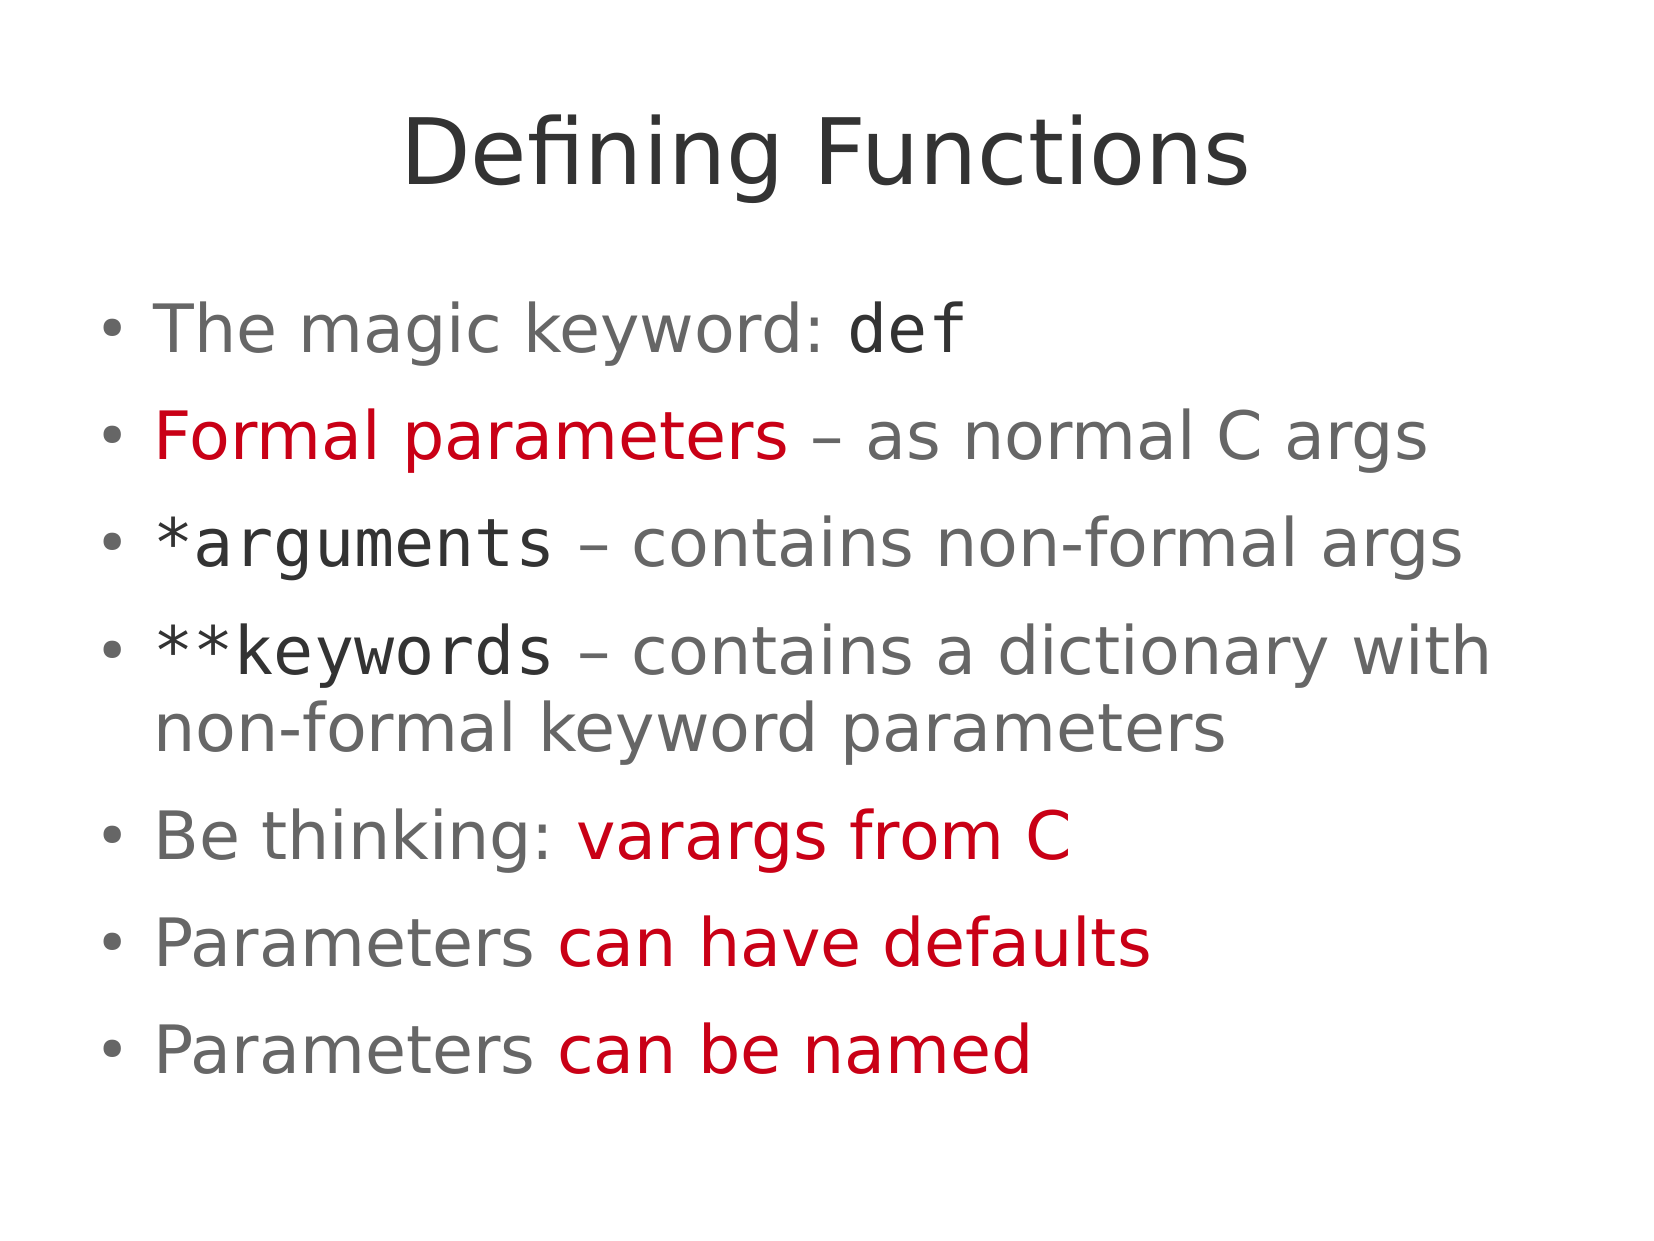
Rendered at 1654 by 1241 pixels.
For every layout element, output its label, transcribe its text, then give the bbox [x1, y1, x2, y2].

list The magic keyword: def Formal parameters – as normal C args *arguments – contains non-formal args **keywords – contains a dictionary with non-formal keyword parameters Be thinking: varargs from C Parameters can have defaults Parameters can be named [82, 290, 1571, 1109]
title Defining Functions [82, 56, 1571, 250]
